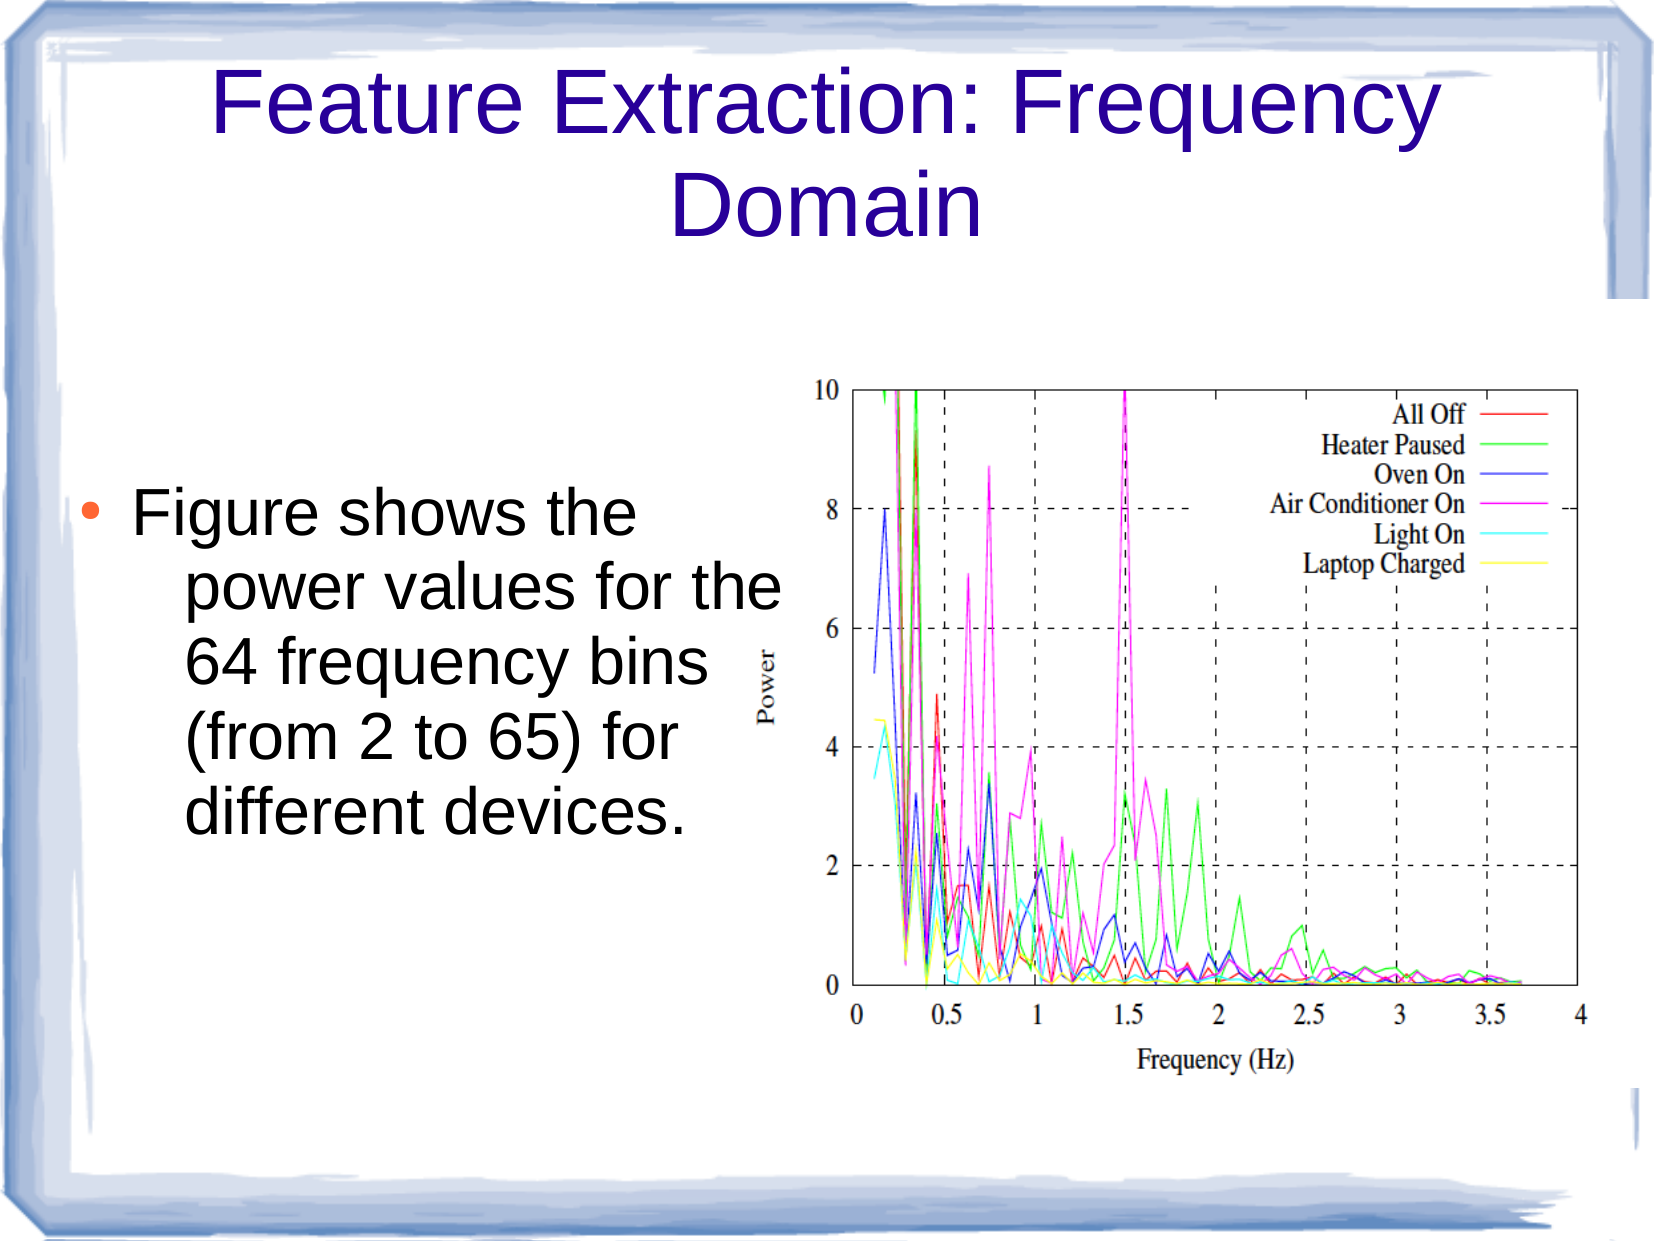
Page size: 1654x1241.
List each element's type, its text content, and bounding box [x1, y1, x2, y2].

list Figure shows the power values for the 64 frequency bins (from 2 to 65) for different devices. [43, 474, 788, 938]
title Feature Extraction: Frequency Domain [82, 50, 1571, 256]
picture [0, 0, 1654, 1241]
